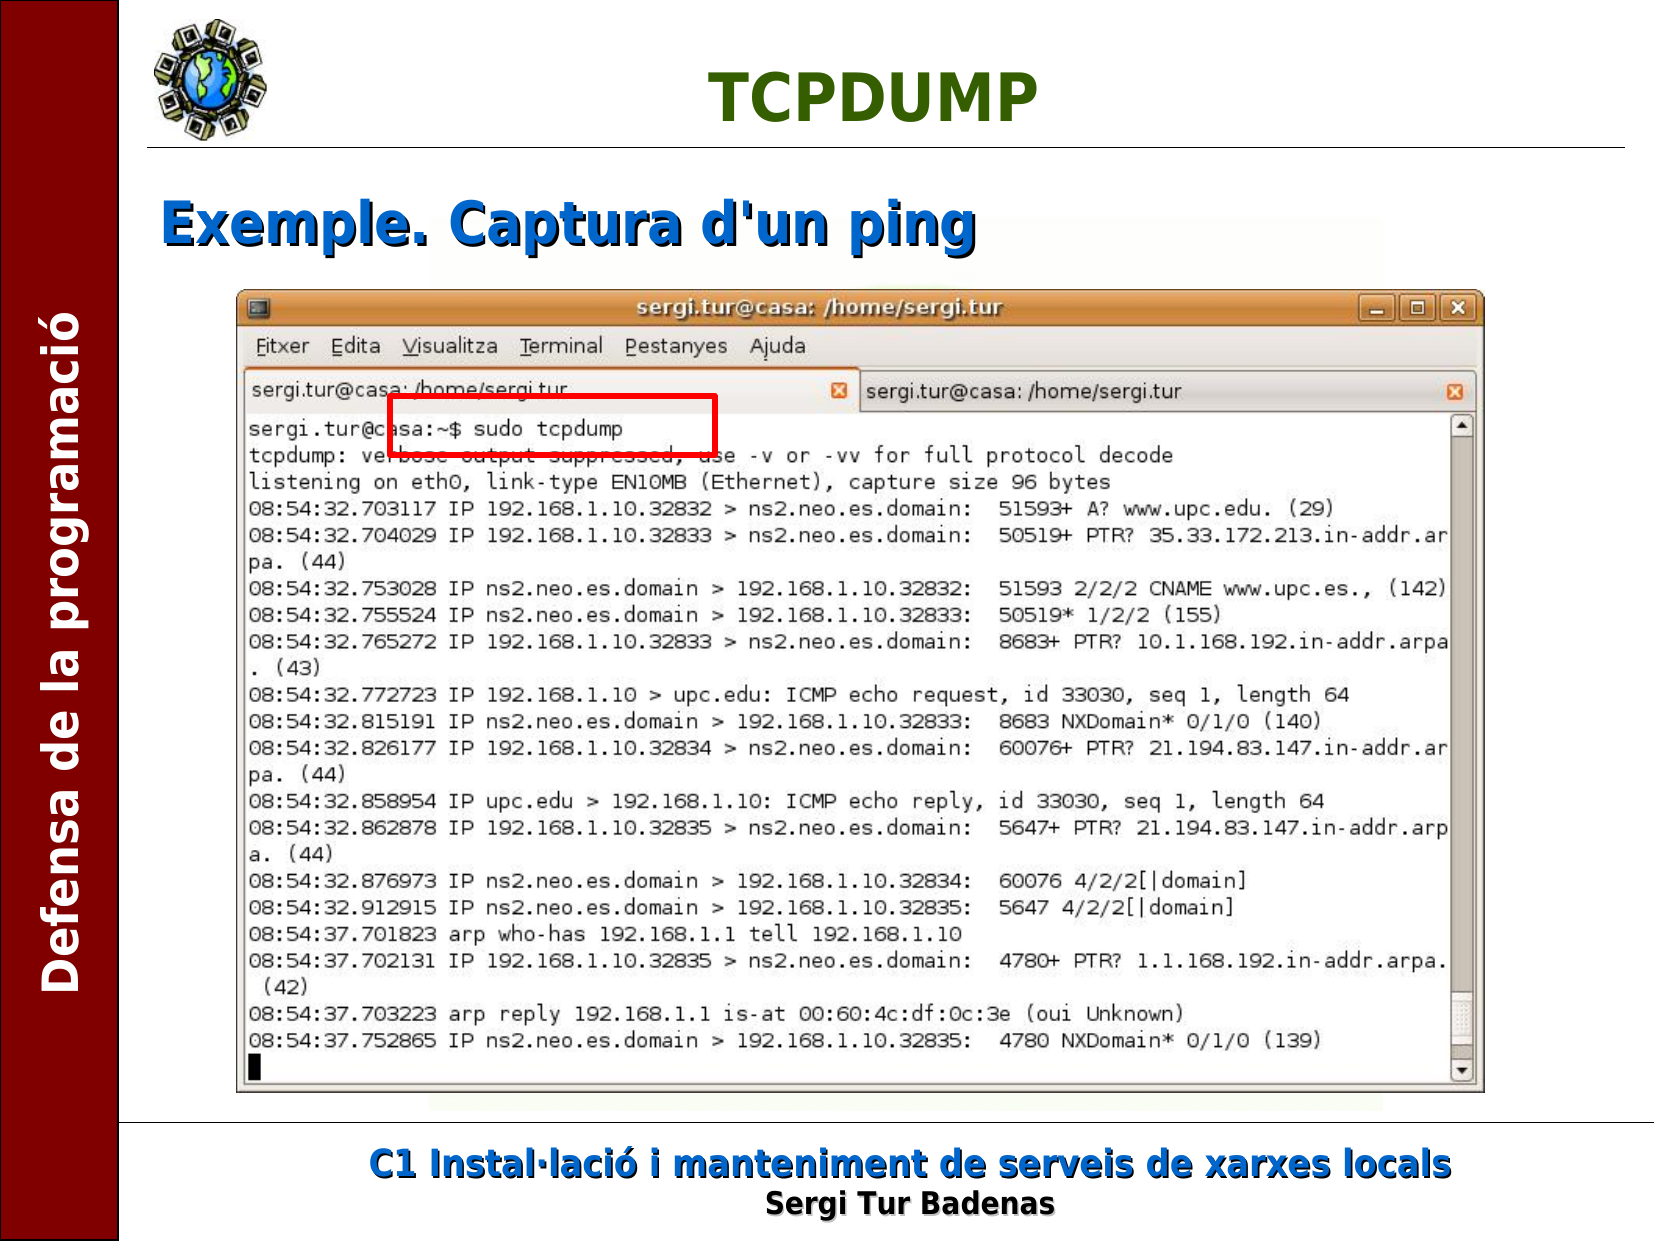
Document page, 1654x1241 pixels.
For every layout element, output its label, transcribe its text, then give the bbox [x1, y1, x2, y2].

picture [236, 1063, 1485, 1111]
list Exemple. Captura d'un ping [141, 189, 1630, 1063]
picture [154, 19, 268, 49]
title TCPDUMP [129, 49, 1619, 148]
